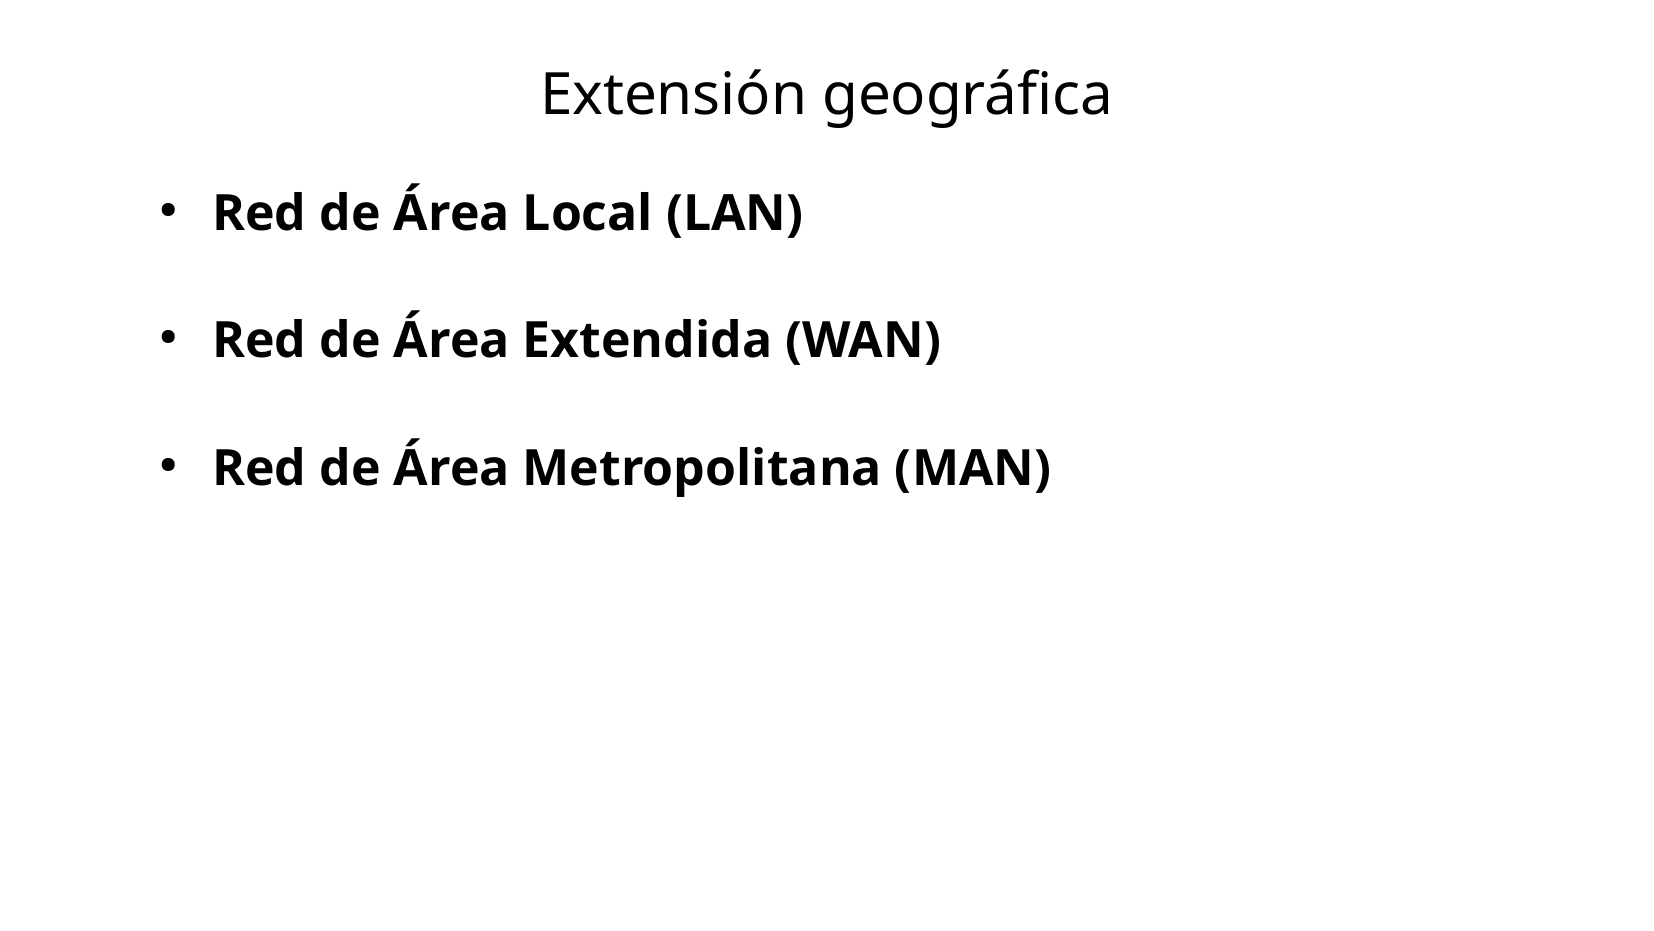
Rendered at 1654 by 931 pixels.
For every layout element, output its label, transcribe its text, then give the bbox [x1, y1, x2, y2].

title Extensión geográfica [82, 37, 1571, 148]
list Red de Área Local (LAN) Red de Área Extendida (WAN) Red de Área Metropolitana (MAN) [82, 177, 1565, 898]
